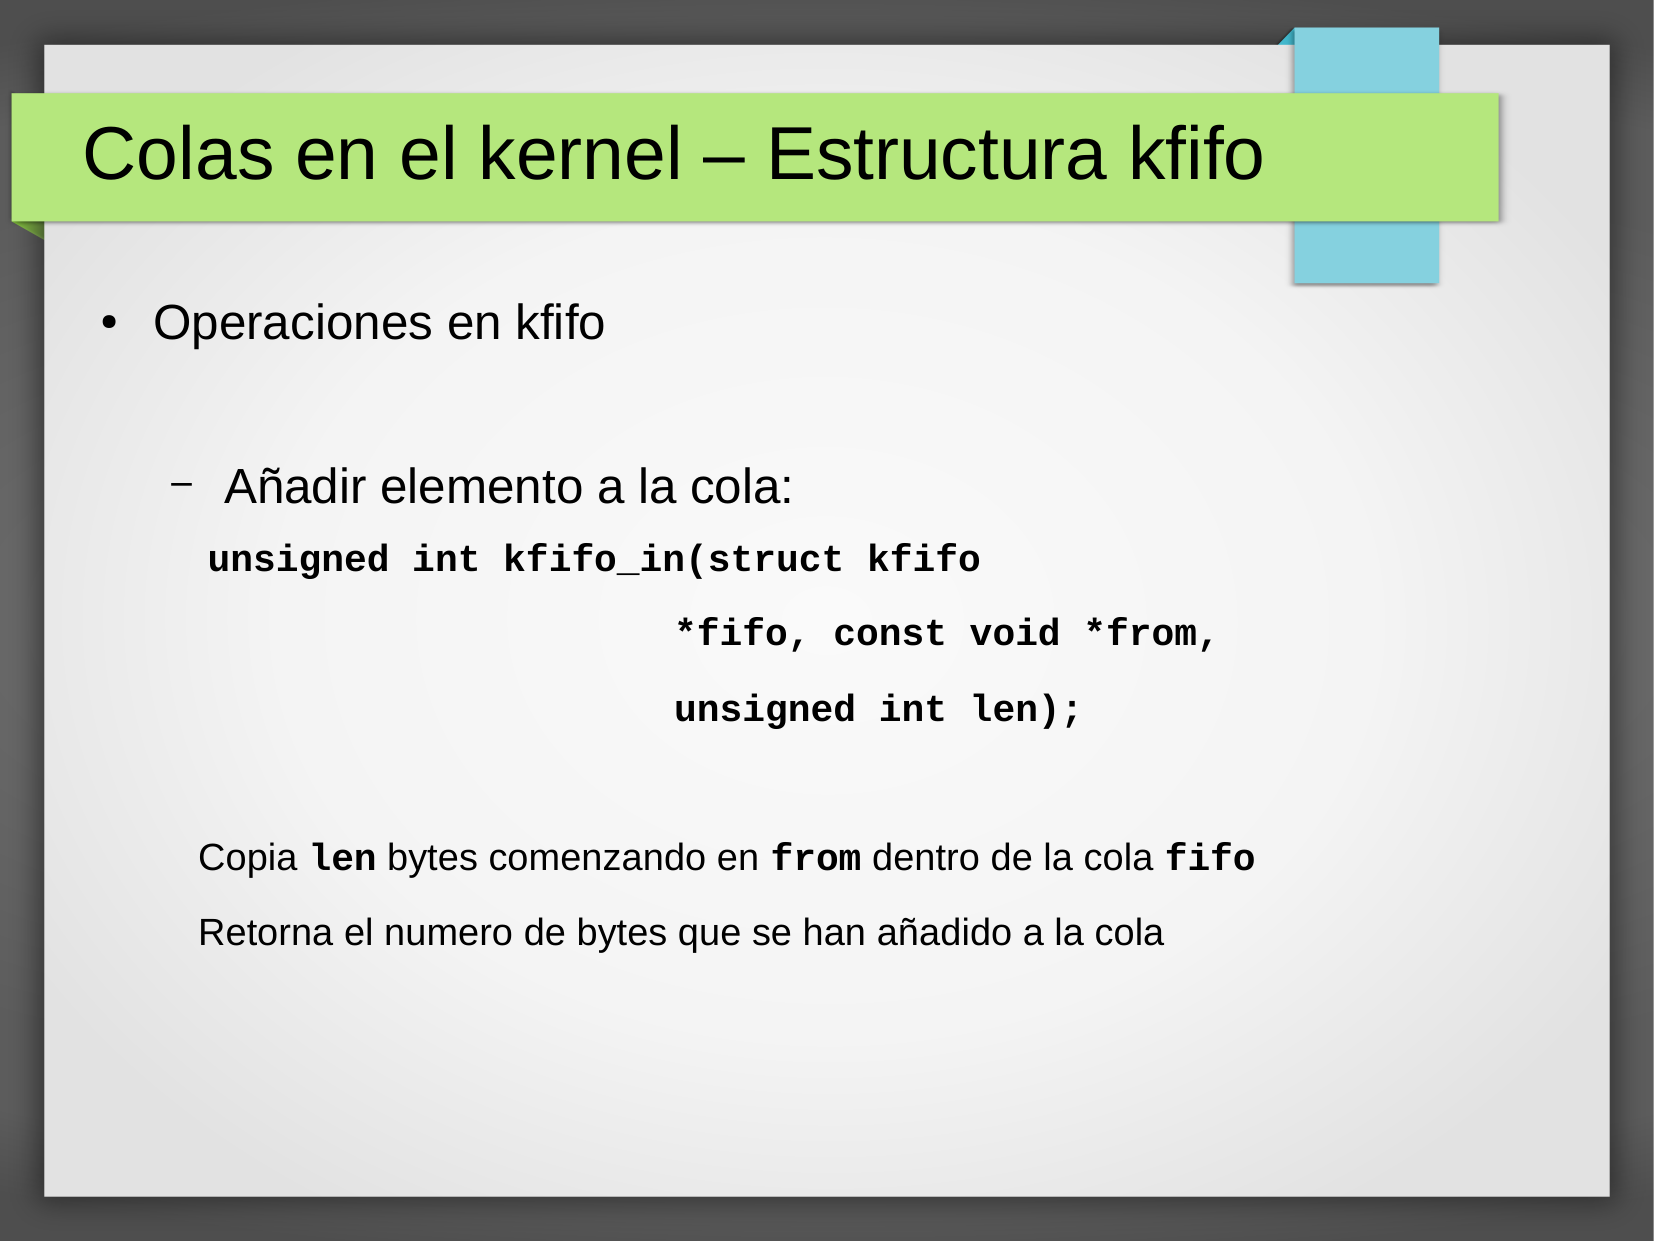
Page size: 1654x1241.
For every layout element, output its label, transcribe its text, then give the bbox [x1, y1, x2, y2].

list Operaciones en kfifo Añadir elemento a la cola: unsigned int kfifo_in(struct kfifo *fifo, const void *from, unsigned int len); Copia len bytes comenzando en from dentro de la cola fifo Retorna el numero de bytes que se han añadido a la cola [82, 295, 1571, 1015]
picture [0, 0, 1654, 1241]
title Colas en el kernel – Estructura kfifo [82, 69, 1465, 238]
